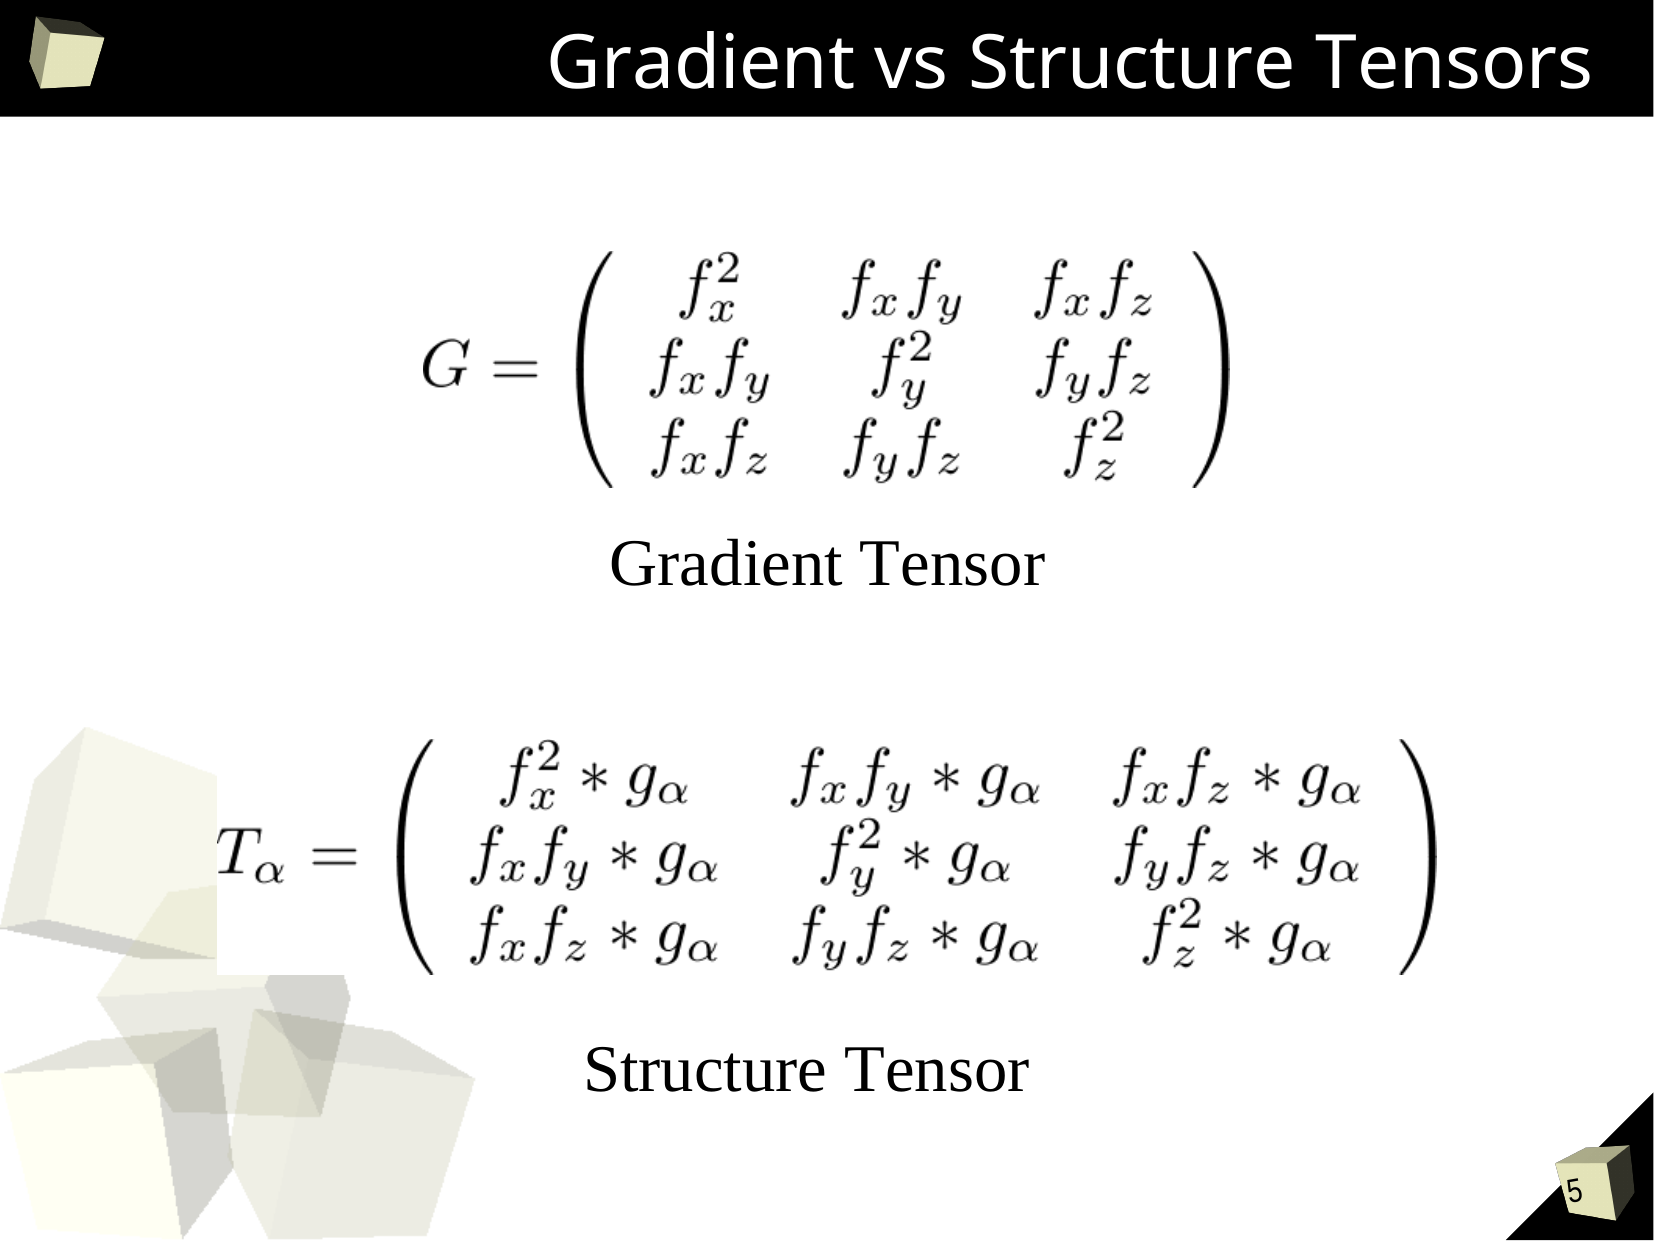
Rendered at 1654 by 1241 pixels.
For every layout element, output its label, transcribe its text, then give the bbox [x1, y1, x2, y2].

picture [0, 726, 1437, 1241]
title Gradient vs Structure Tensors [118, 0, 1595, 119]
picture [423, 251, 1230, 488]
text_box Structure Tensor [583, 1032, 1071, 1126]
text_box Gradient Tensor [609, 526, 1044, 601]
